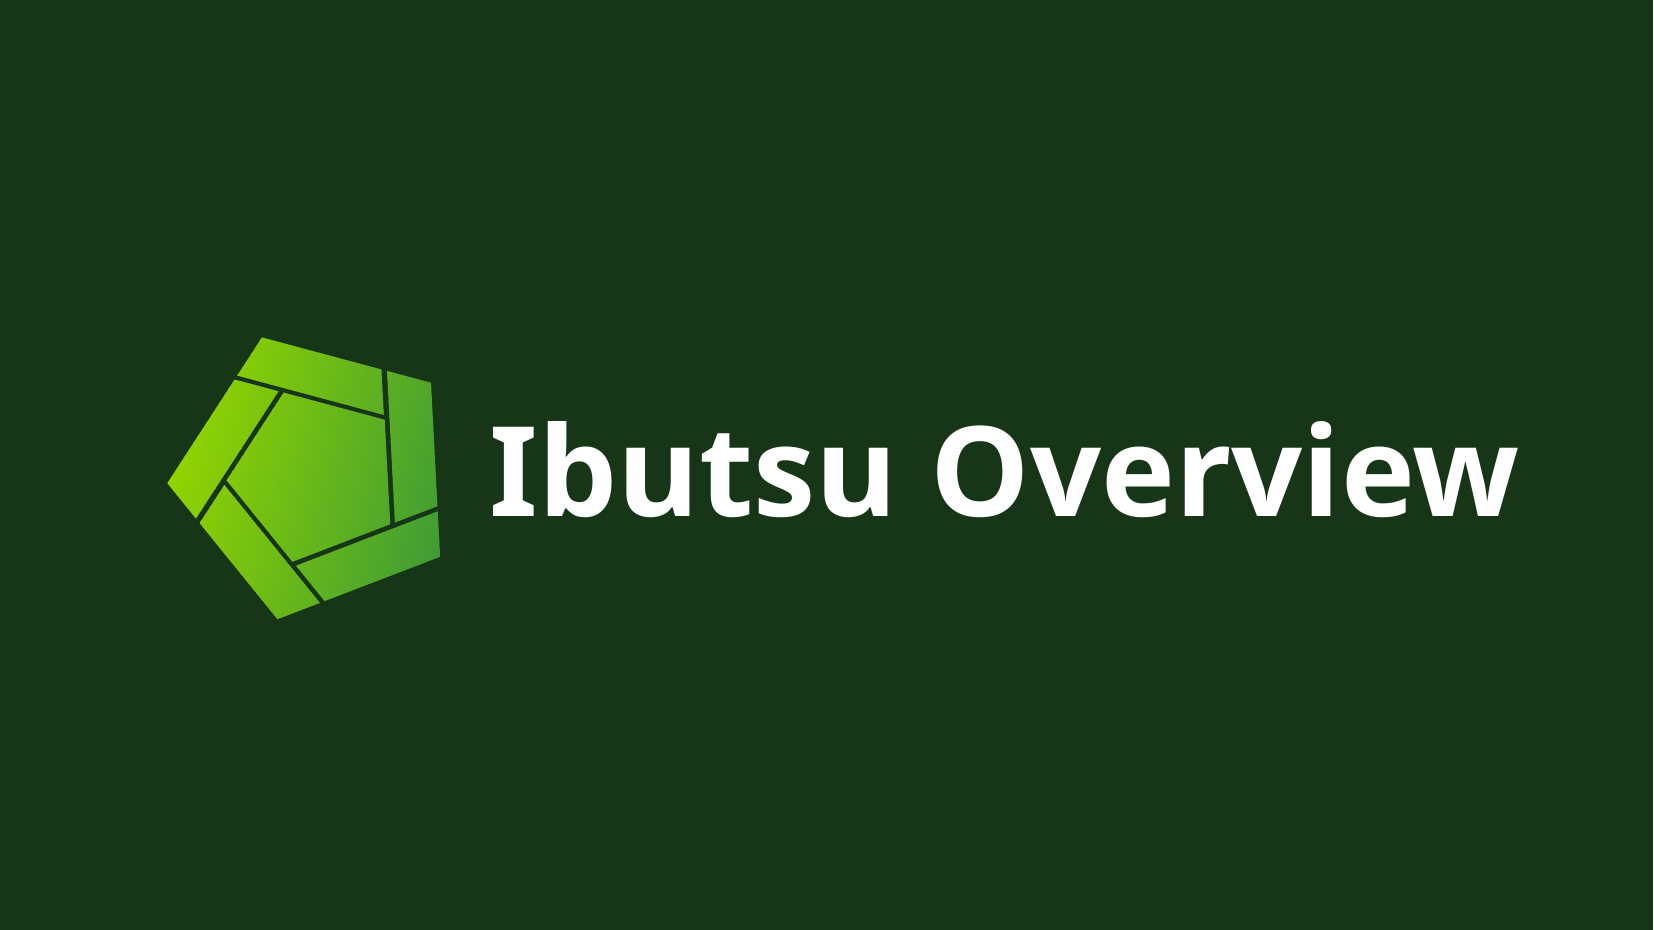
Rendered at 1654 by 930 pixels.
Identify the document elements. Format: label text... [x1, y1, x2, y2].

subtitle Ibutsu Overview [82, 107, 1571, 828]
picture [167, 337, 441, 620]
